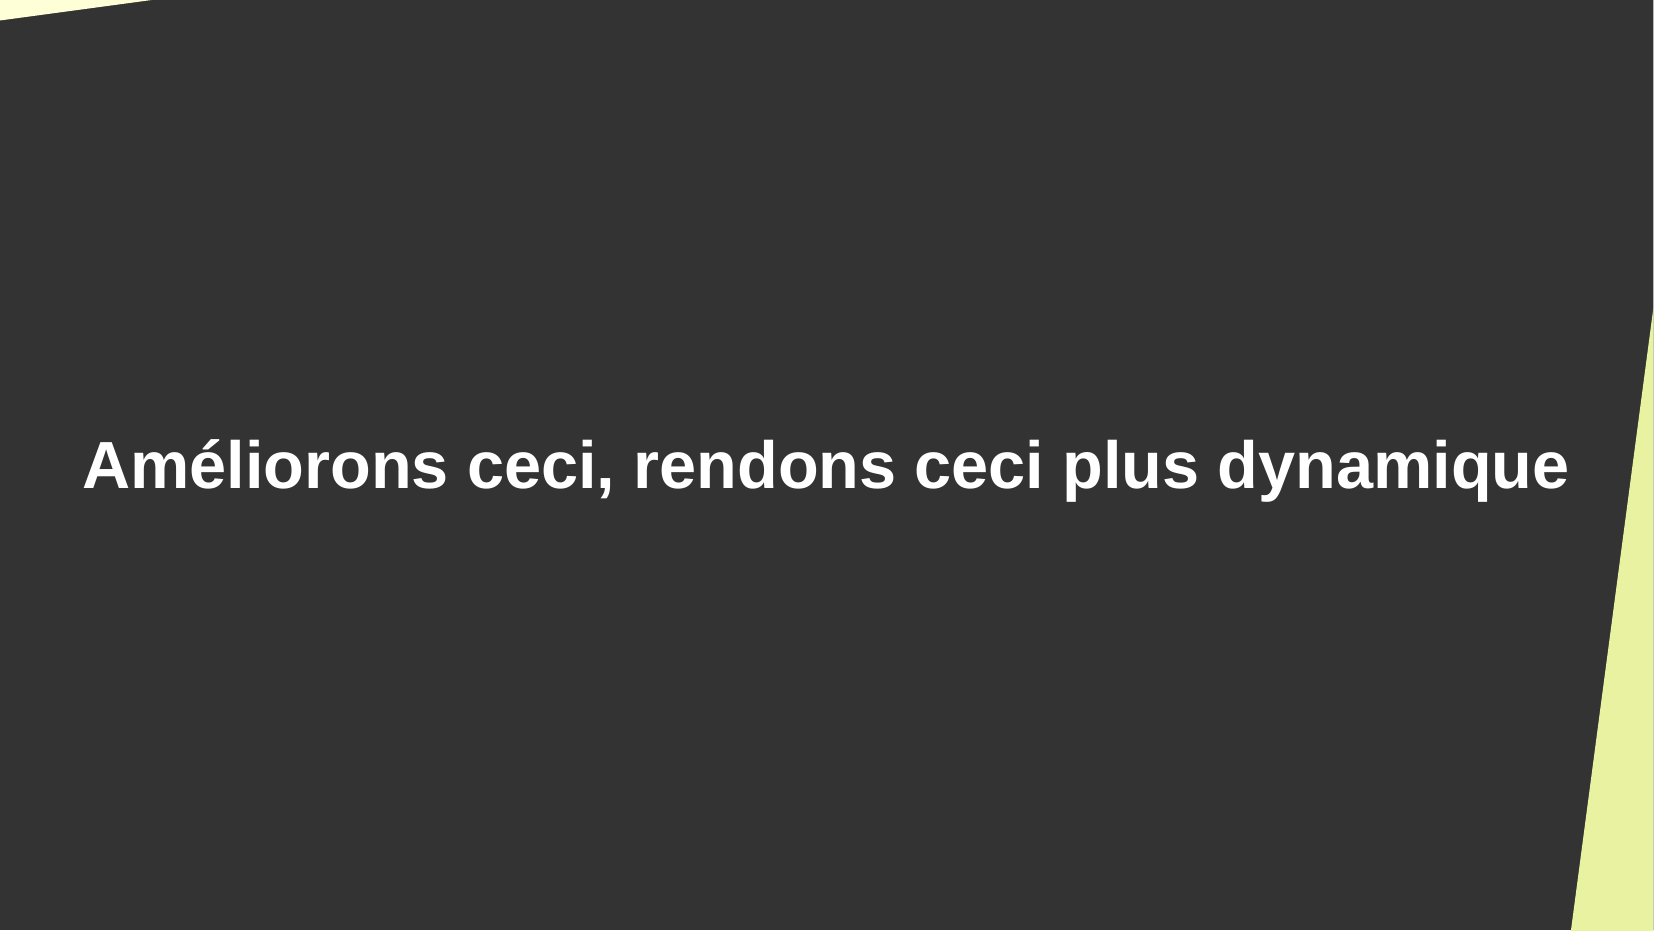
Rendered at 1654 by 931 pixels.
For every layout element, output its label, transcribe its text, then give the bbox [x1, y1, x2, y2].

text_box Améliorons ceci, rendons ceci plus dynamique [23, 420, 1630, 510]
text_box [1570, 303, 1654, 931]
text_box [0, 0, 152, 21]
